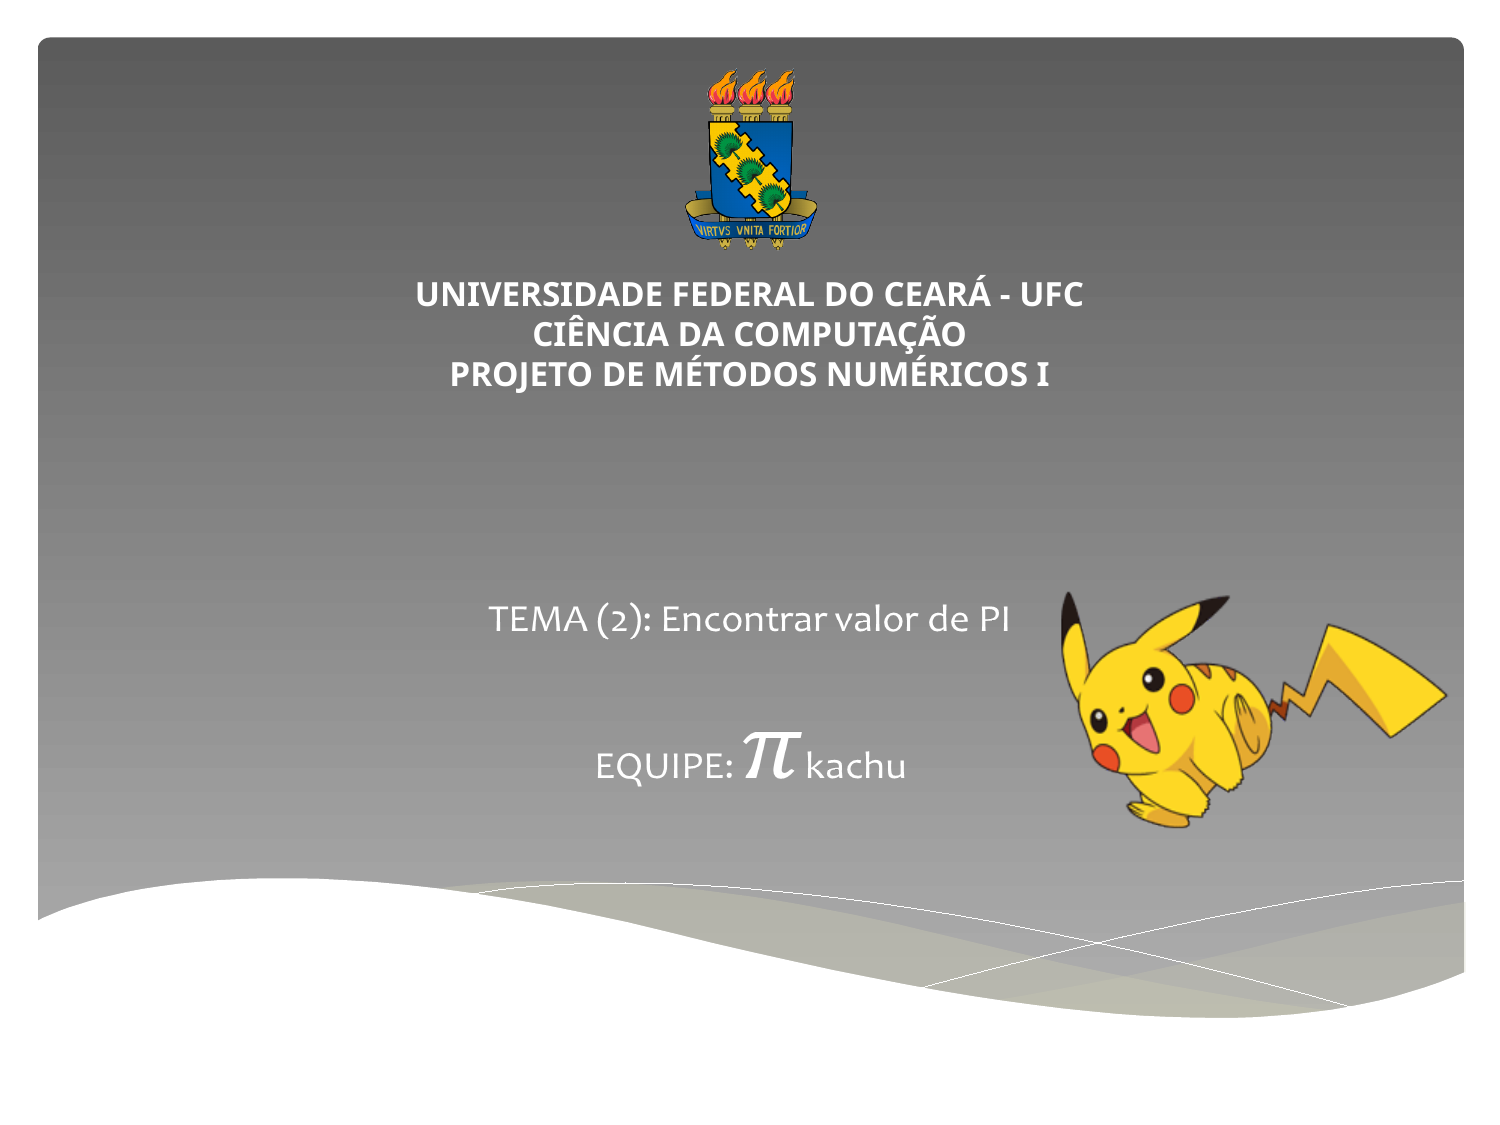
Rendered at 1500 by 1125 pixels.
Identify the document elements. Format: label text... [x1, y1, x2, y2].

picture [670, 63, 830, 258]
picture [1051, 589, 1465, 839]
text_box UNIVERSIDADE FEDERAL DO CEARÁ - UFC CIÊNCIA DA COMPUTAÇÃO PROJETO DE MÉTODOS NUMÉRICOS I [324, 257, 1176, 398]
subtitle [225, 583, 1275, 825]
